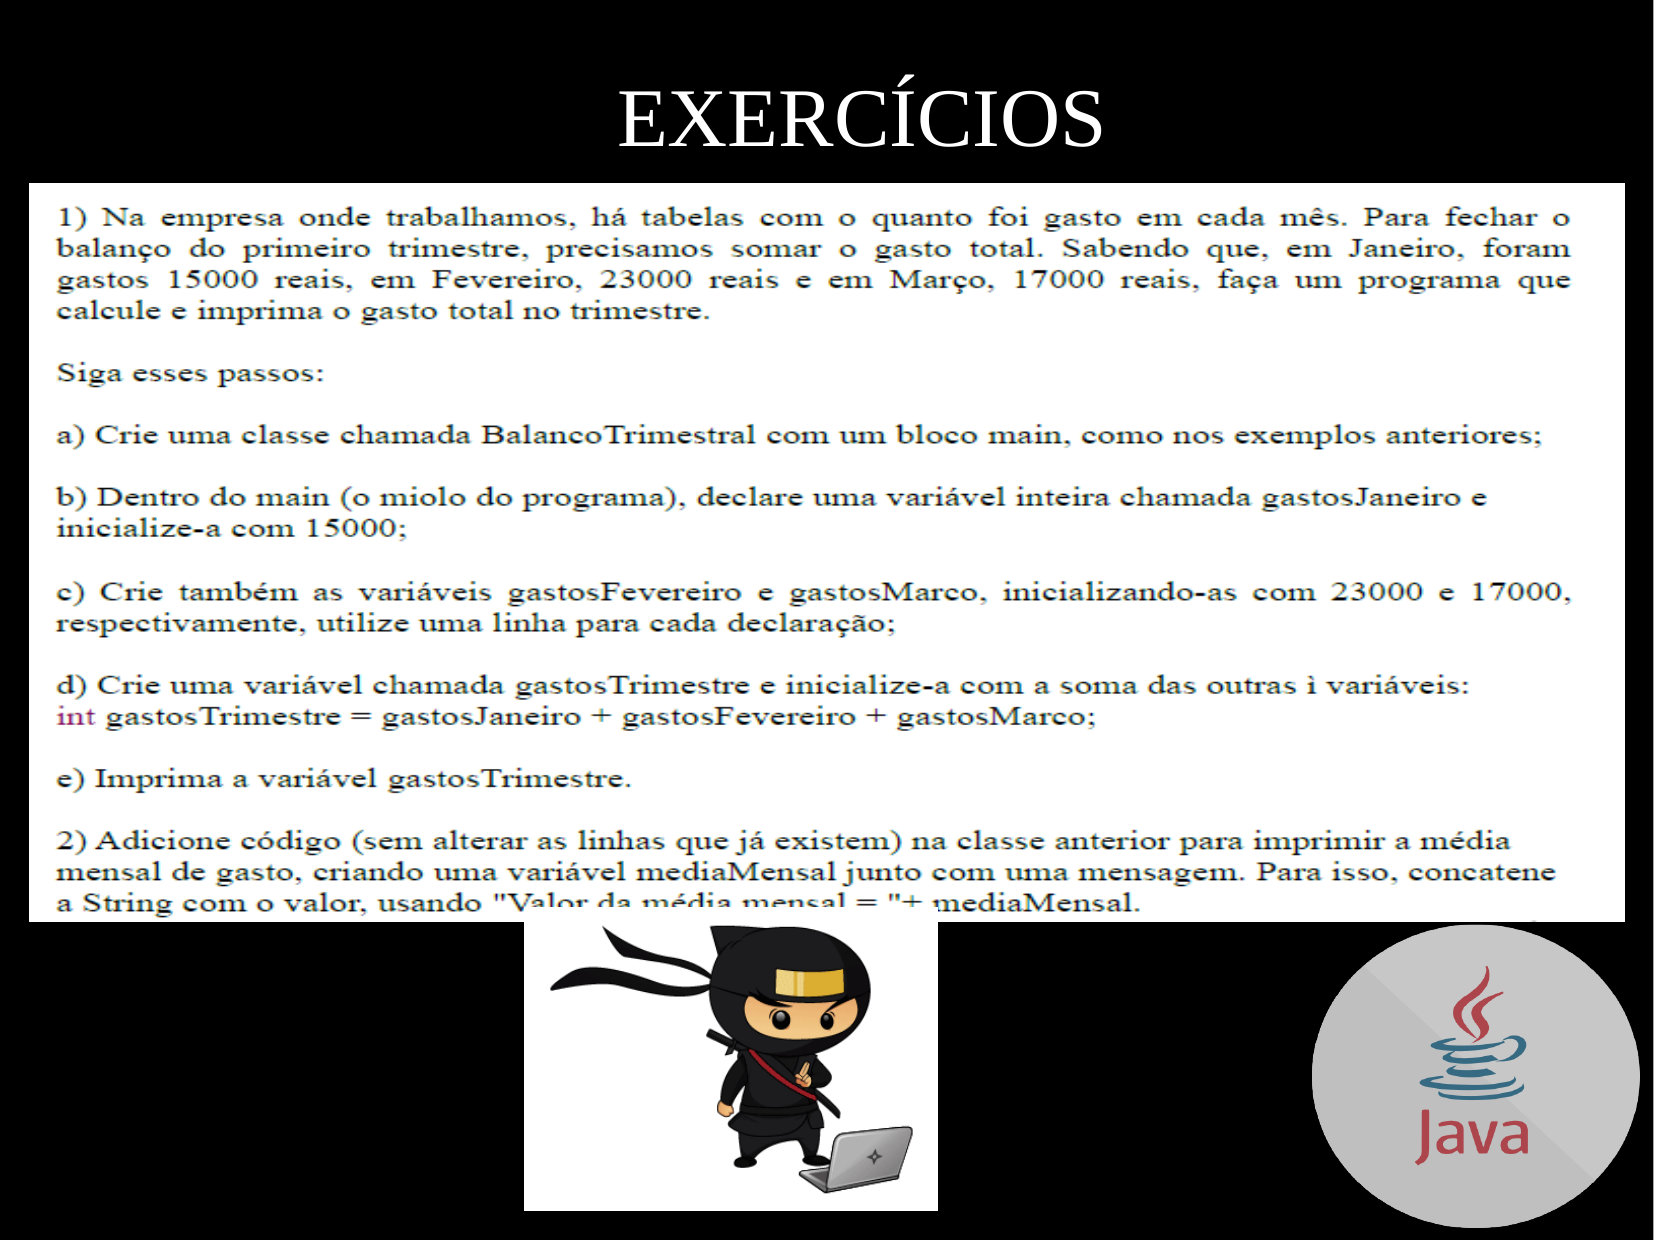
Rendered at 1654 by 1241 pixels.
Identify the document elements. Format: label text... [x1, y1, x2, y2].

text_box EXERCÍCIOS [602, 64, 1122, 172]
picture [29, 183, 1654, 1241]
